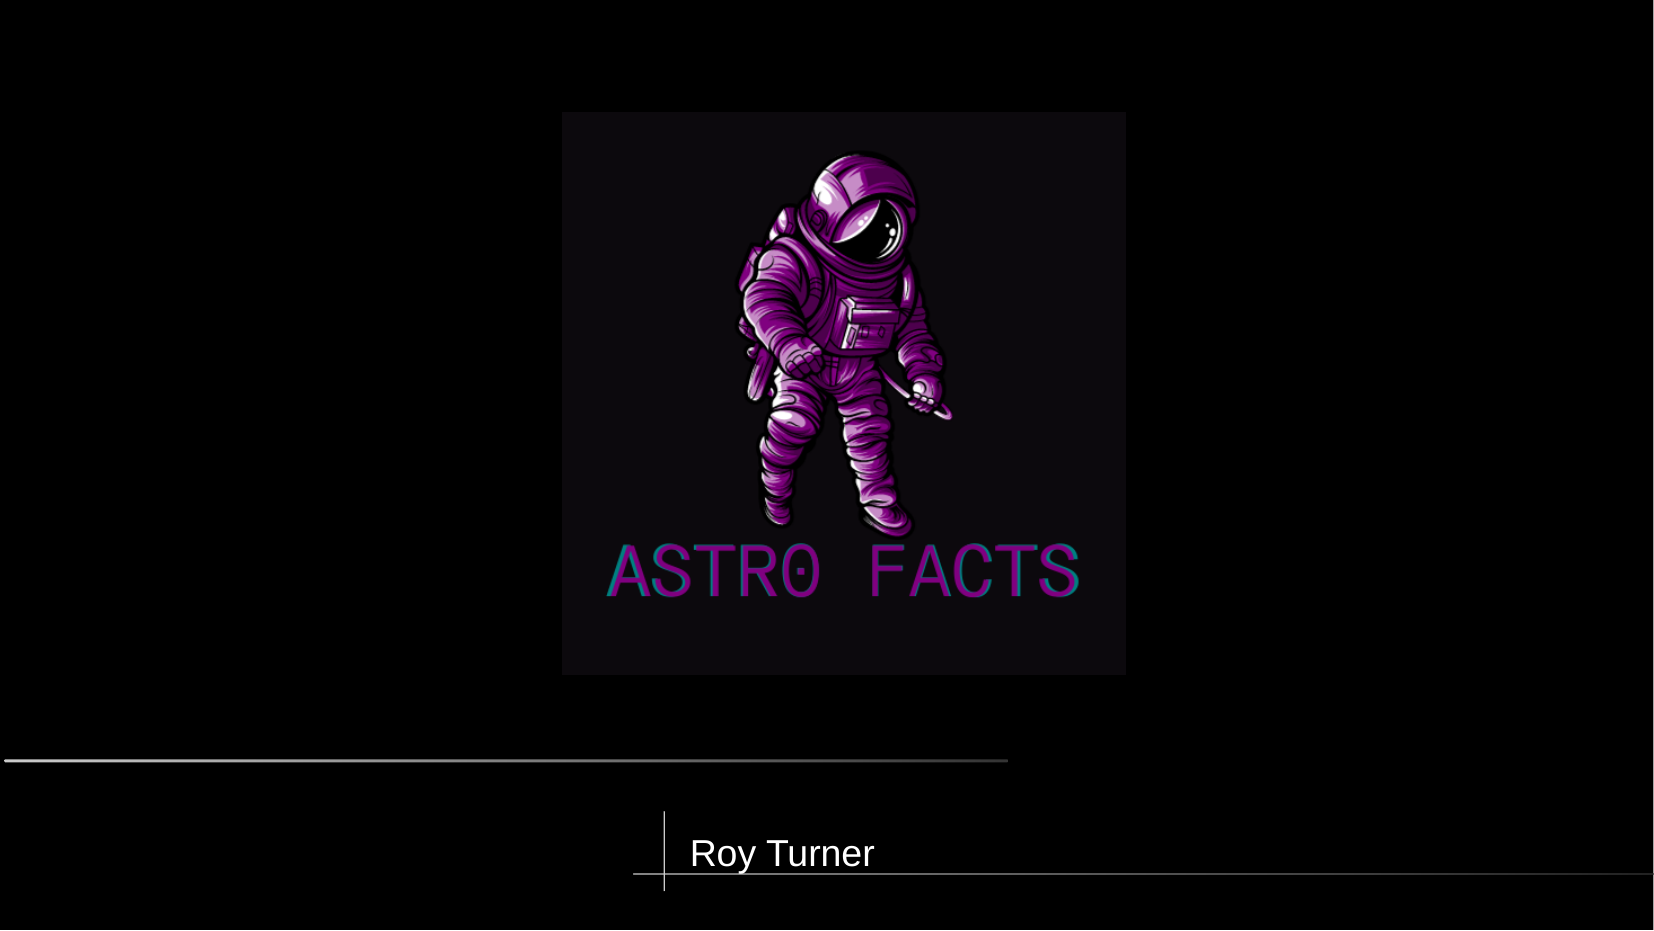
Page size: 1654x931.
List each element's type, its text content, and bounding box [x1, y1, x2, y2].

text_box Roy Turner [675, 825, 1613, 882]
picture [562, 112, 1126, 676]
